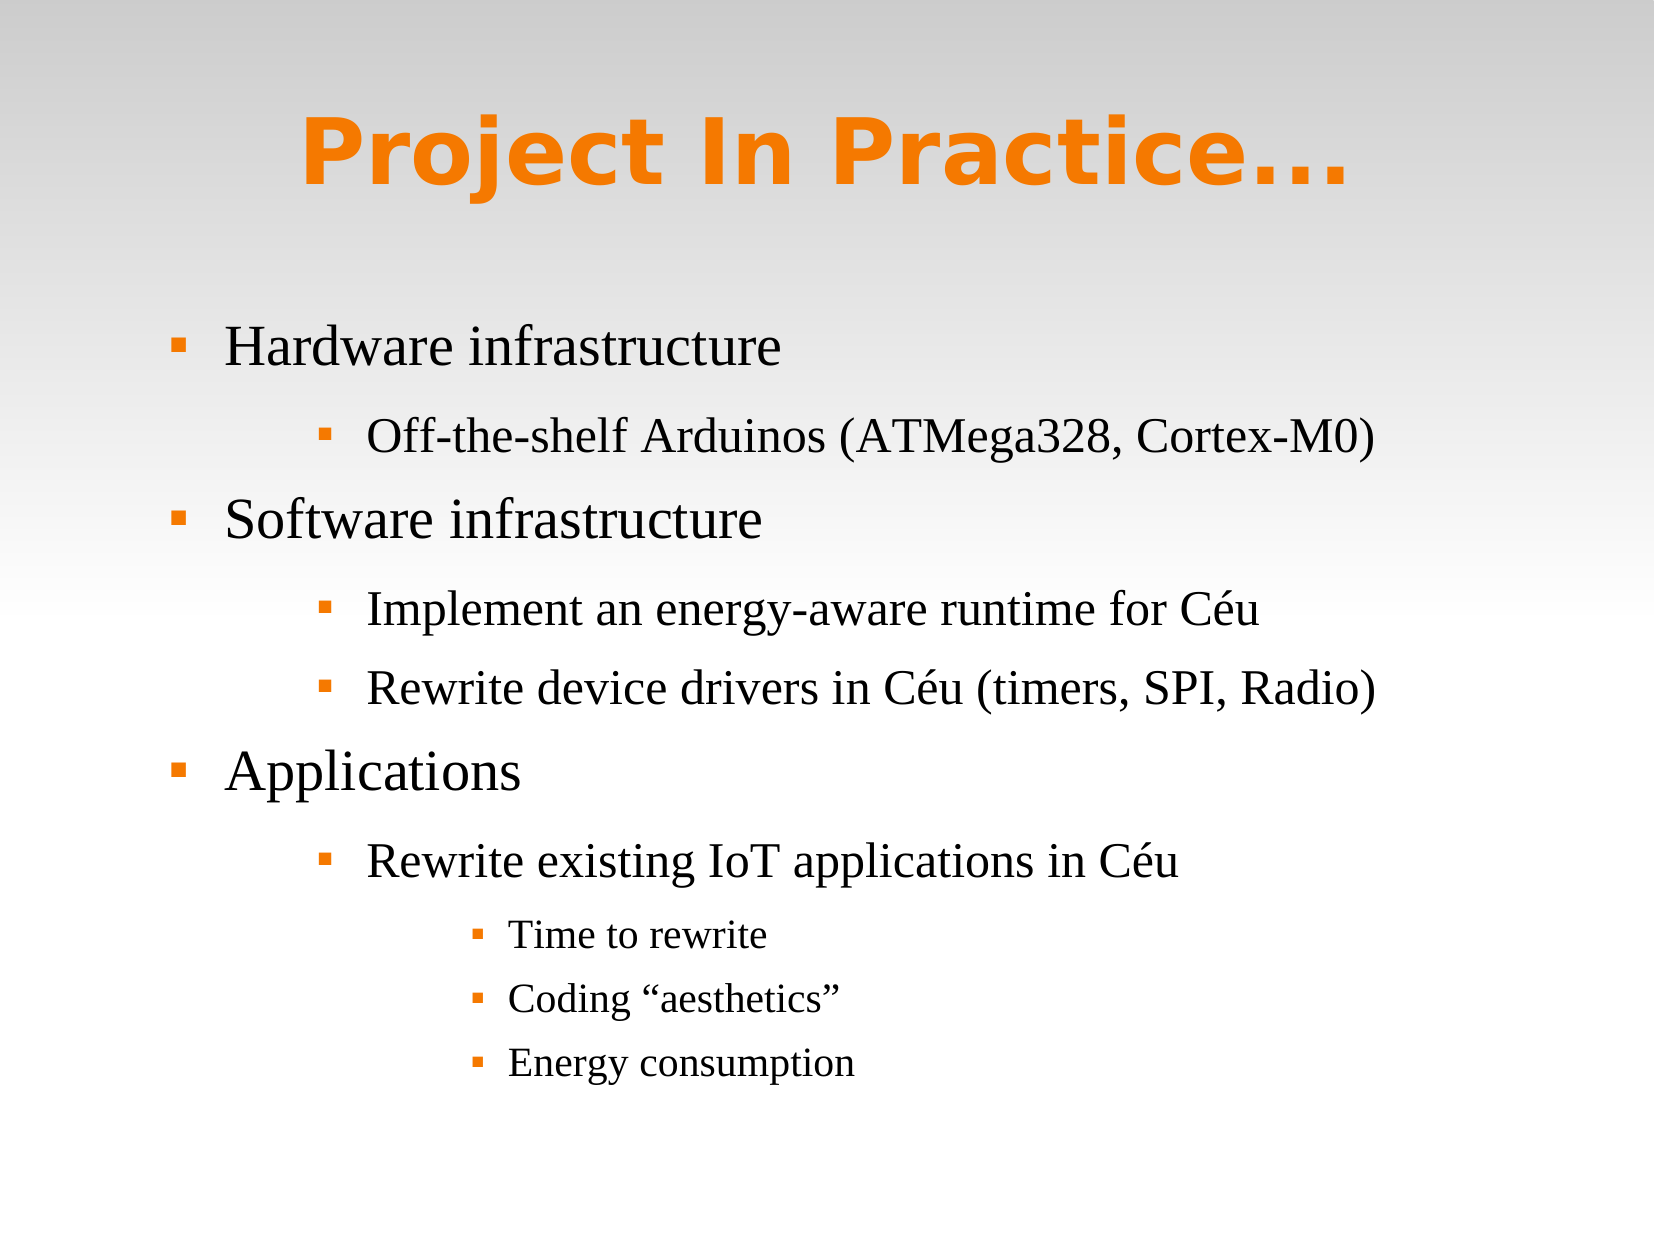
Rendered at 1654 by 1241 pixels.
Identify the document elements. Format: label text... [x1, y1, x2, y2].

title Project In Practice... [82, 49, 1571, 257]
list Hardware infrastructure Off-the-shelf Arduinos (ATMega328, Cortex-M0) Software infrastructure Implement an energy-aware runtime for Céu Rewrite device drivers in Céu (timers, SPI, Radio) Applications Rewrite existing IoT applications in Céu Time to rewrite Coding “aesthetics” Energy consumption [82, 313, 1538, 1220]
